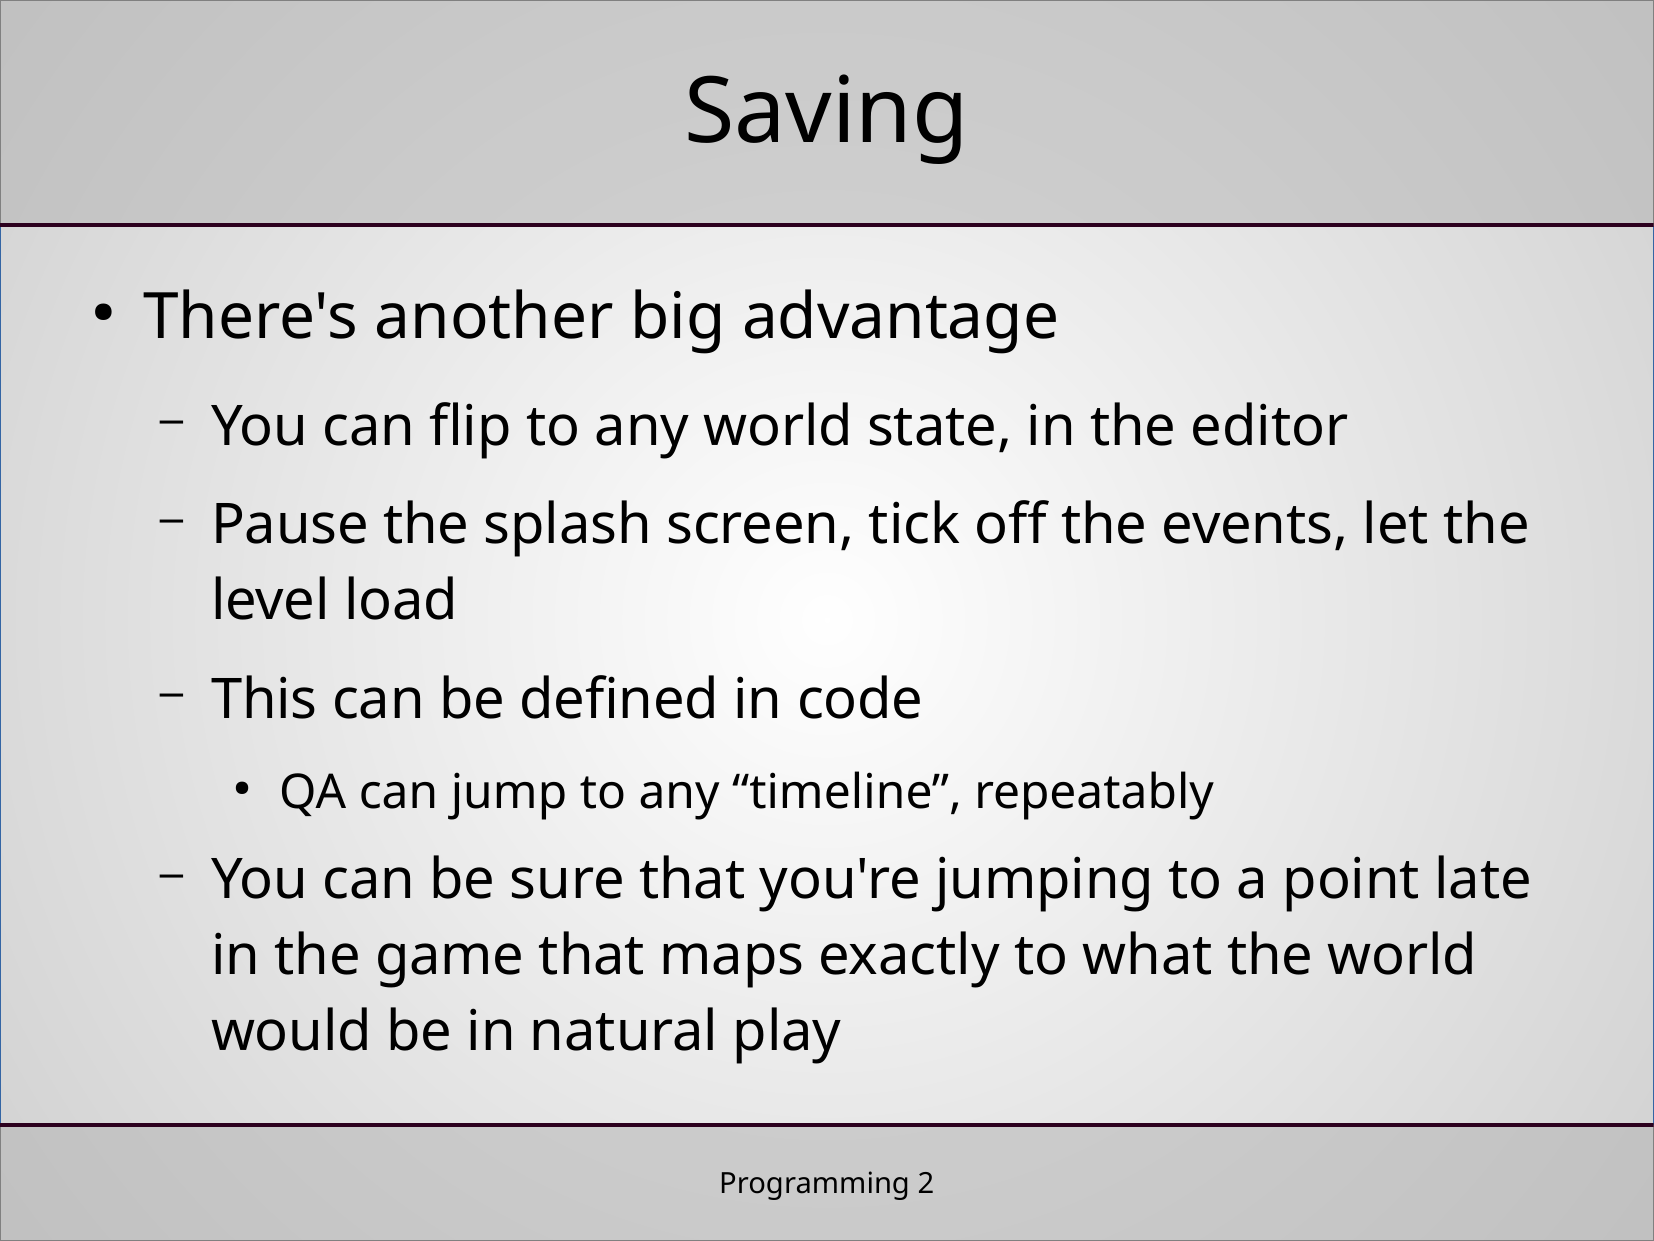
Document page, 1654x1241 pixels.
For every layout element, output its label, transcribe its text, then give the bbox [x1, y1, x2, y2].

list There's another big advantage You can flip to any world state, in the editor Pause the splash screen, tick off the events, let the level load This can be defined in code QA can jump to any “timeline”, repeatably You can be sure that you're jumping to a point late in the game that maps exactly to what the world would be in natural play [75, 270, 1571, 1075]
title Saving [82, 34, 1571, 181]
